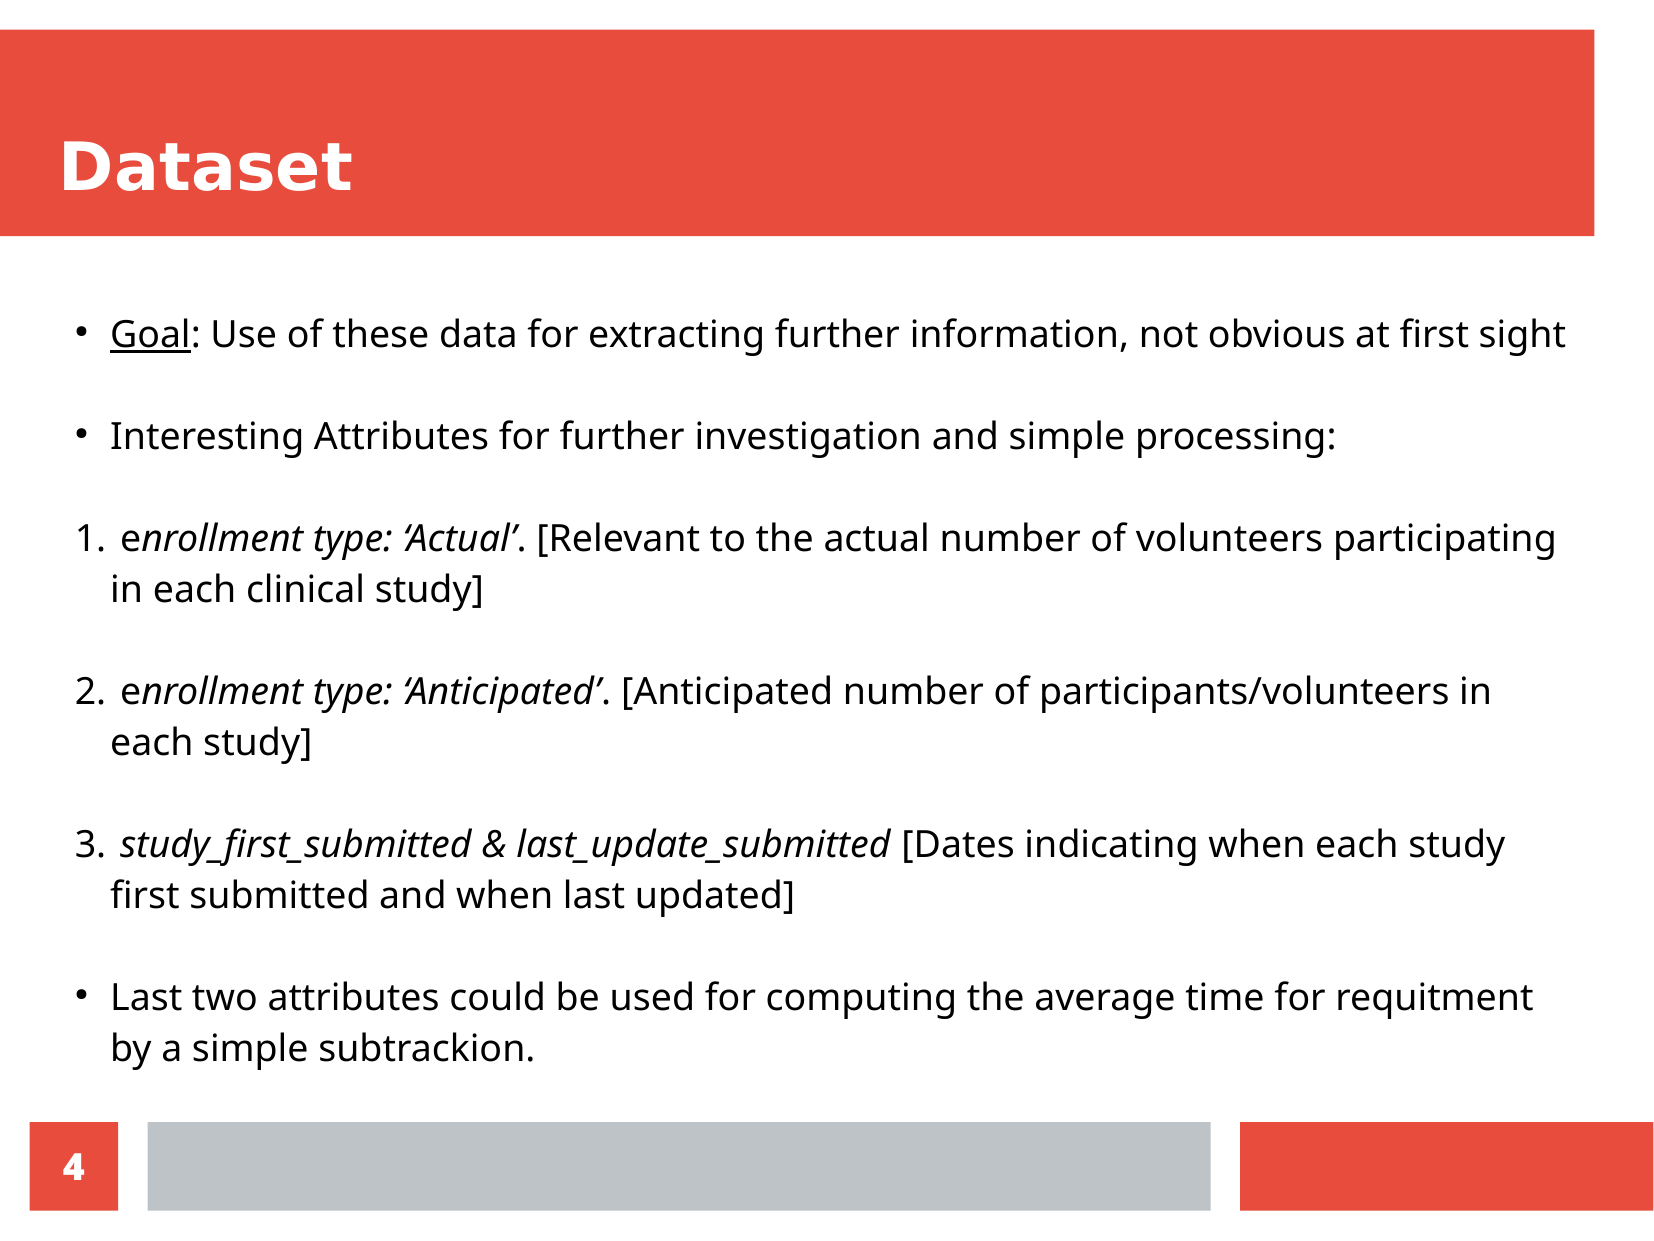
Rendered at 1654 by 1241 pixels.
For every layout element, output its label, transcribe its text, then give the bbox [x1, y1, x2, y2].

text_box Goal: Use of these data for extracting further information, not obvious at first sight Interesting Attributes for further investigation and simple processing: enrollment type: ‘Actual’. [Relevant to the actual number of volunteers participating in each clinical study] enrollment type: ‘Anticipated’. [Anticipated number of participants/volunteers in each study] study_first_submitted & last_update_submitted [Dates indicating when each study first submitted and when last updated] Last two attributes could be used for computing the average time for requitment by a simple subtrackion. [60, 300, 1591, 1012]
list [59, 324, 1565, 1093]
title Dataset [59, 59, 1595, 207]
